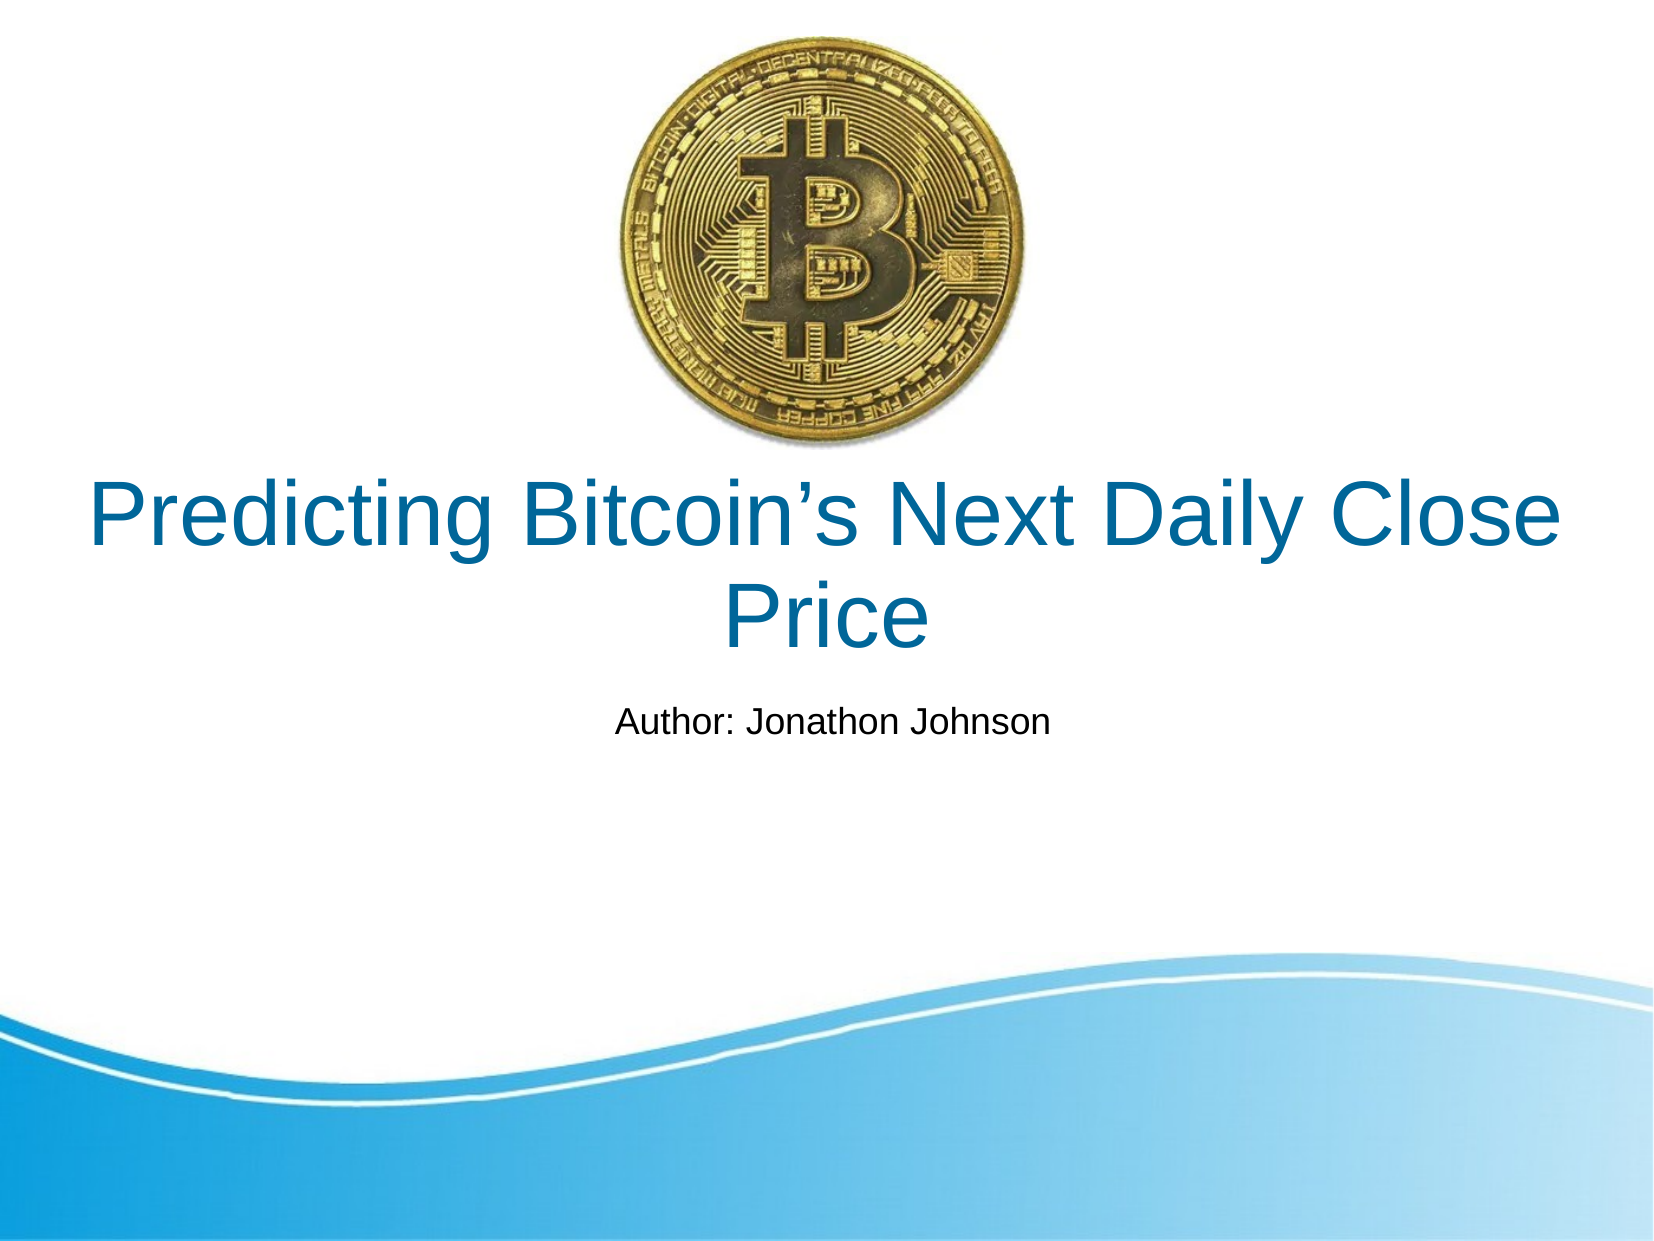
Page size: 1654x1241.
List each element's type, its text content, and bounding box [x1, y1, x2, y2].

title Predicting Bitcoin’s Next Daily Close Price [82, 461, 1571, 669]
text_box Author: Jonathon Johnson [600, 693, 1067, 751]
picture [0, 952, 1654, 1241]
picture [0, 36, 1654, 451]
